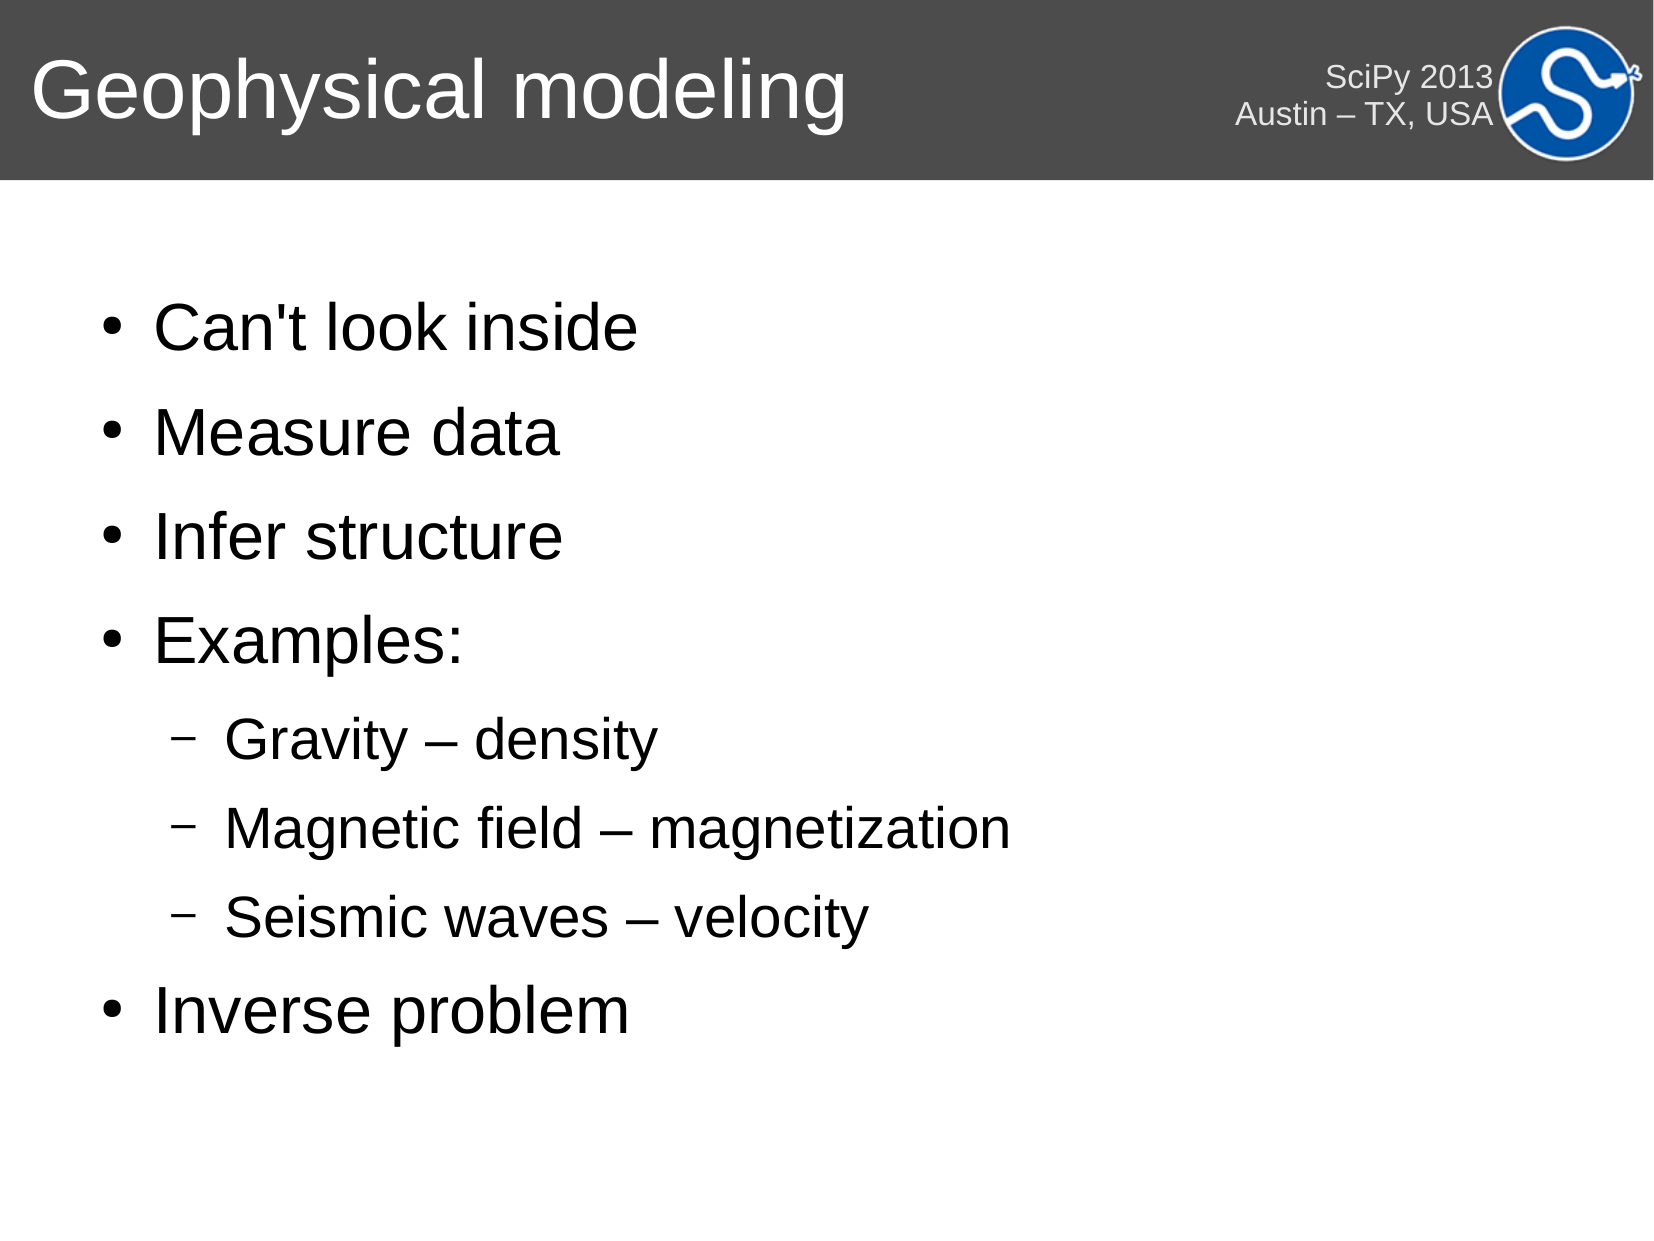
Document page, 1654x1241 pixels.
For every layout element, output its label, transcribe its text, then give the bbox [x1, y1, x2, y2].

list Can't look inside Measure data Infer structure Examples: Gravity – density Magnetic field – magnetization Seismic waves – velocity Inverse problem [82, 290, 1538, 1201]
picture [1496, 25, 1647, 165]
title Geophysical modeling [30, 0, 1201, 181]
